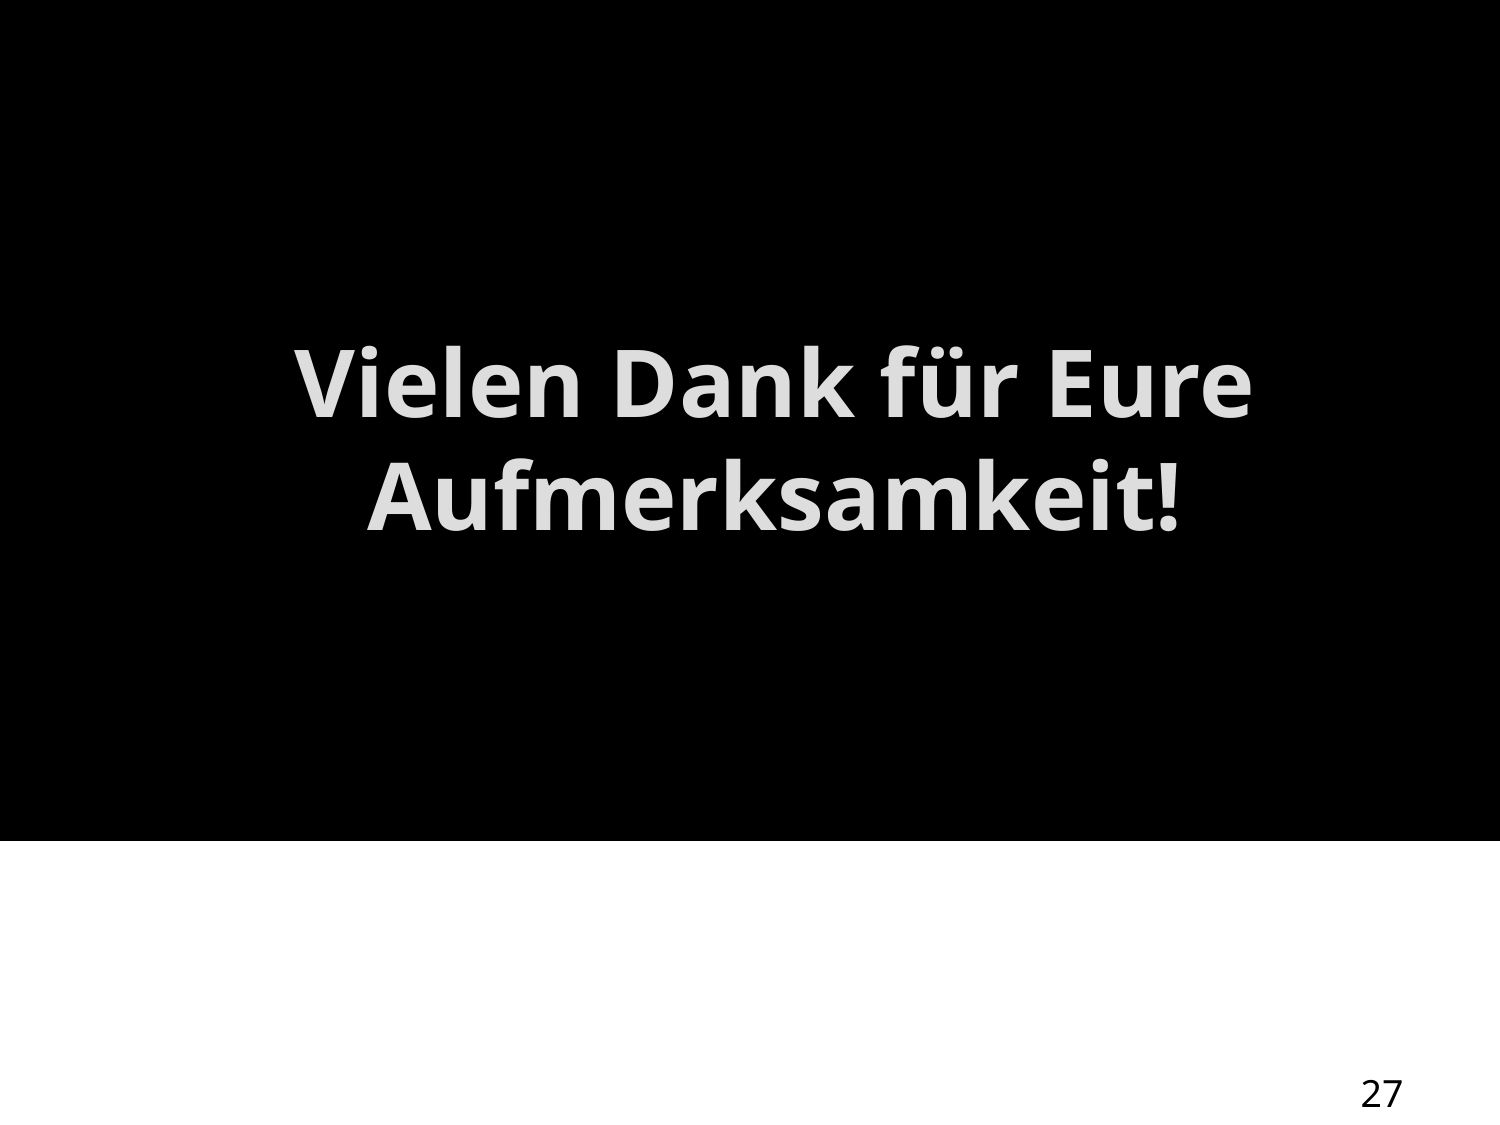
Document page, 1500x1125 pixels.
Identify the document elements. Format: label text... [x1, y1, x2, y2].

title Vielen Dank für Eure Aufmerksamkeit! [112, 316, 1438, 591]
slide_number <Nummer> [1345, 1062, 1467, 1108]
